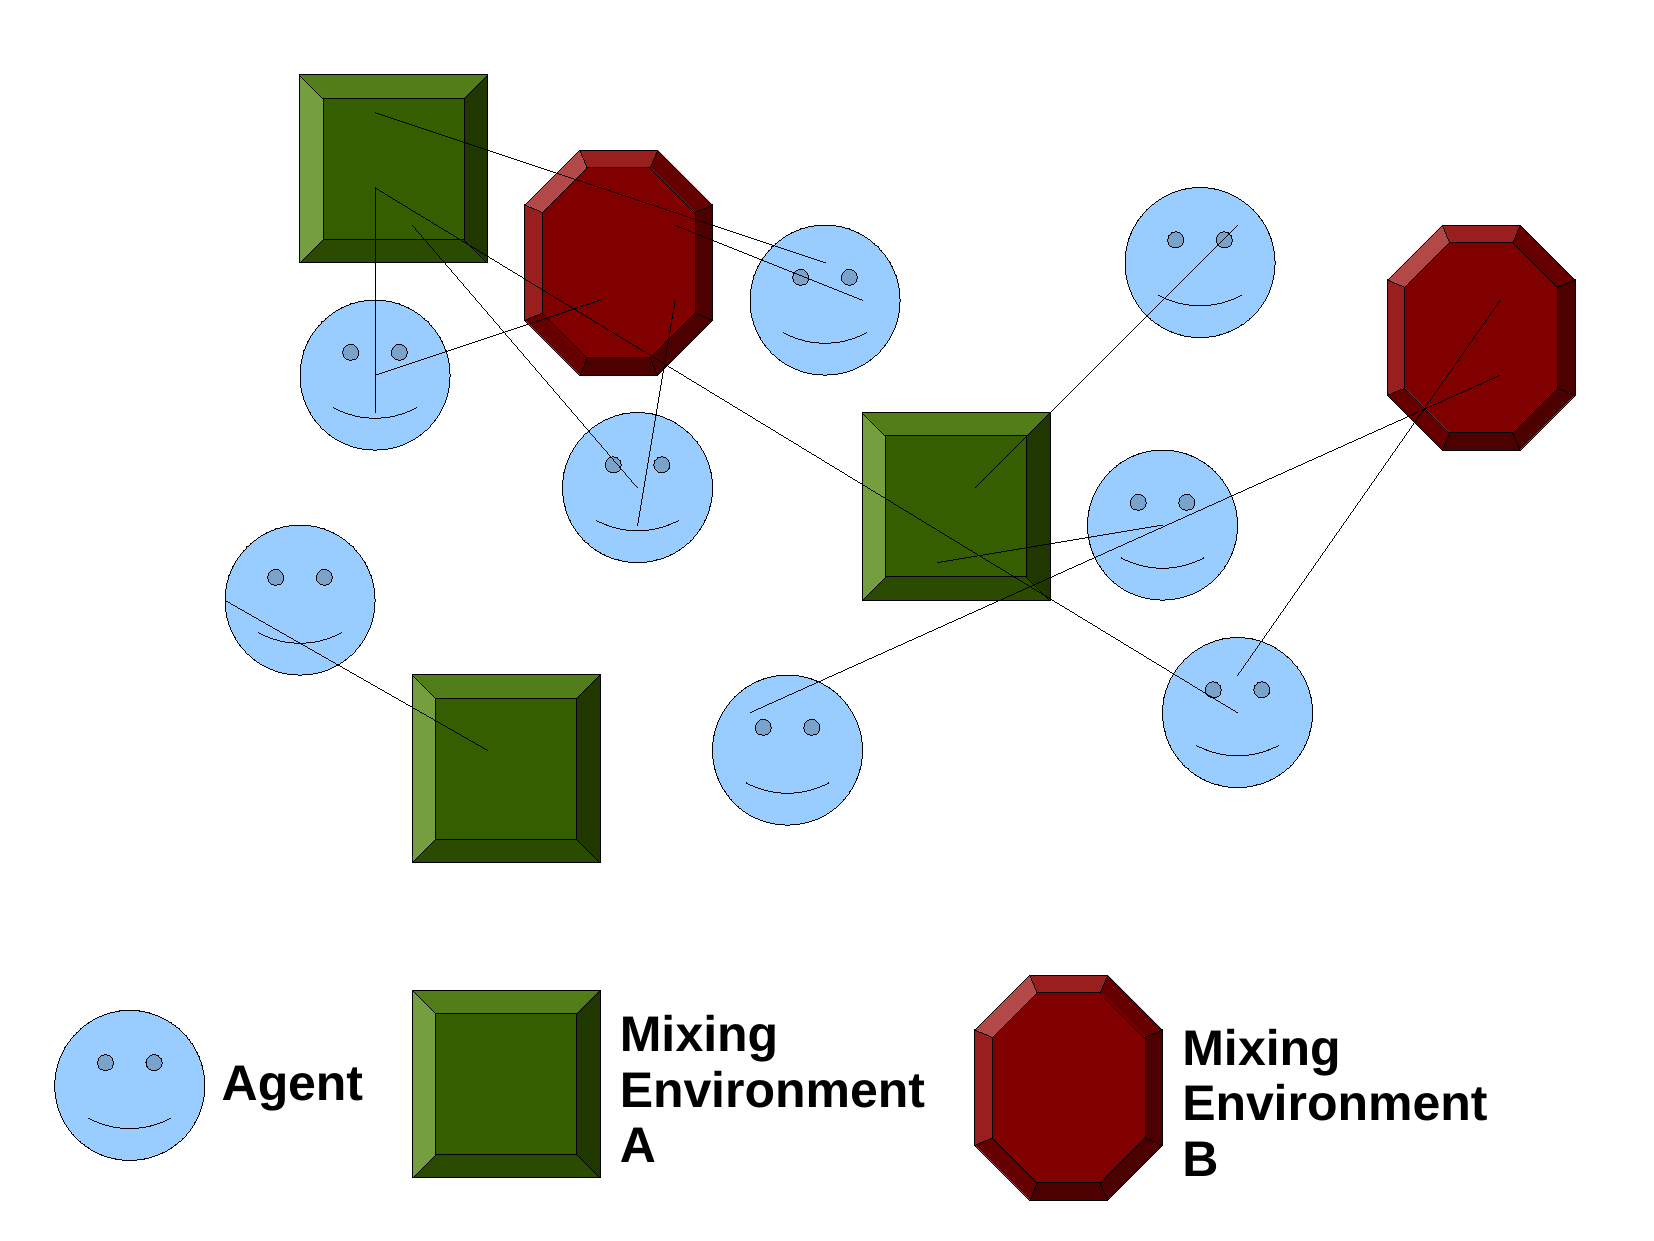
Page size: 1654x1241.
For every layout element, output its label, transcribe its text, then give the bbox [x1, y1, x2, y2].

text_box [562, 412, 713, 563]
text_box [414, 990, 601, 1178]
text_box [300, 300, 451, 451]
text_box [976, 975, 1163, 1201]
text_box [750, 225, 901, 376]
text_box [225, 525, 376, 676]
text_box Mixing Environment A [605, 998, 976, 1181]
text_box [863, 412, 1051, 601]
text_box [54, 1010, 205, 1161]
text_box Agent [206, 1048, 413, 1146]
text_box [1388, 225, 1576, 451]
text_box [1125, 187, 1276, 338]
text_box [712, 675, 863, 826]
text_box [525, 150, 713, 376]
text_box [301, 74, 488, 263]
text_box Mixing Environment B [1167, 1012, 1538, 1195]
text_box [1162, 637, 1313, 788]
text_box [413, 674, 601, 863]
text_box [1087, 450, 1238, 601]
